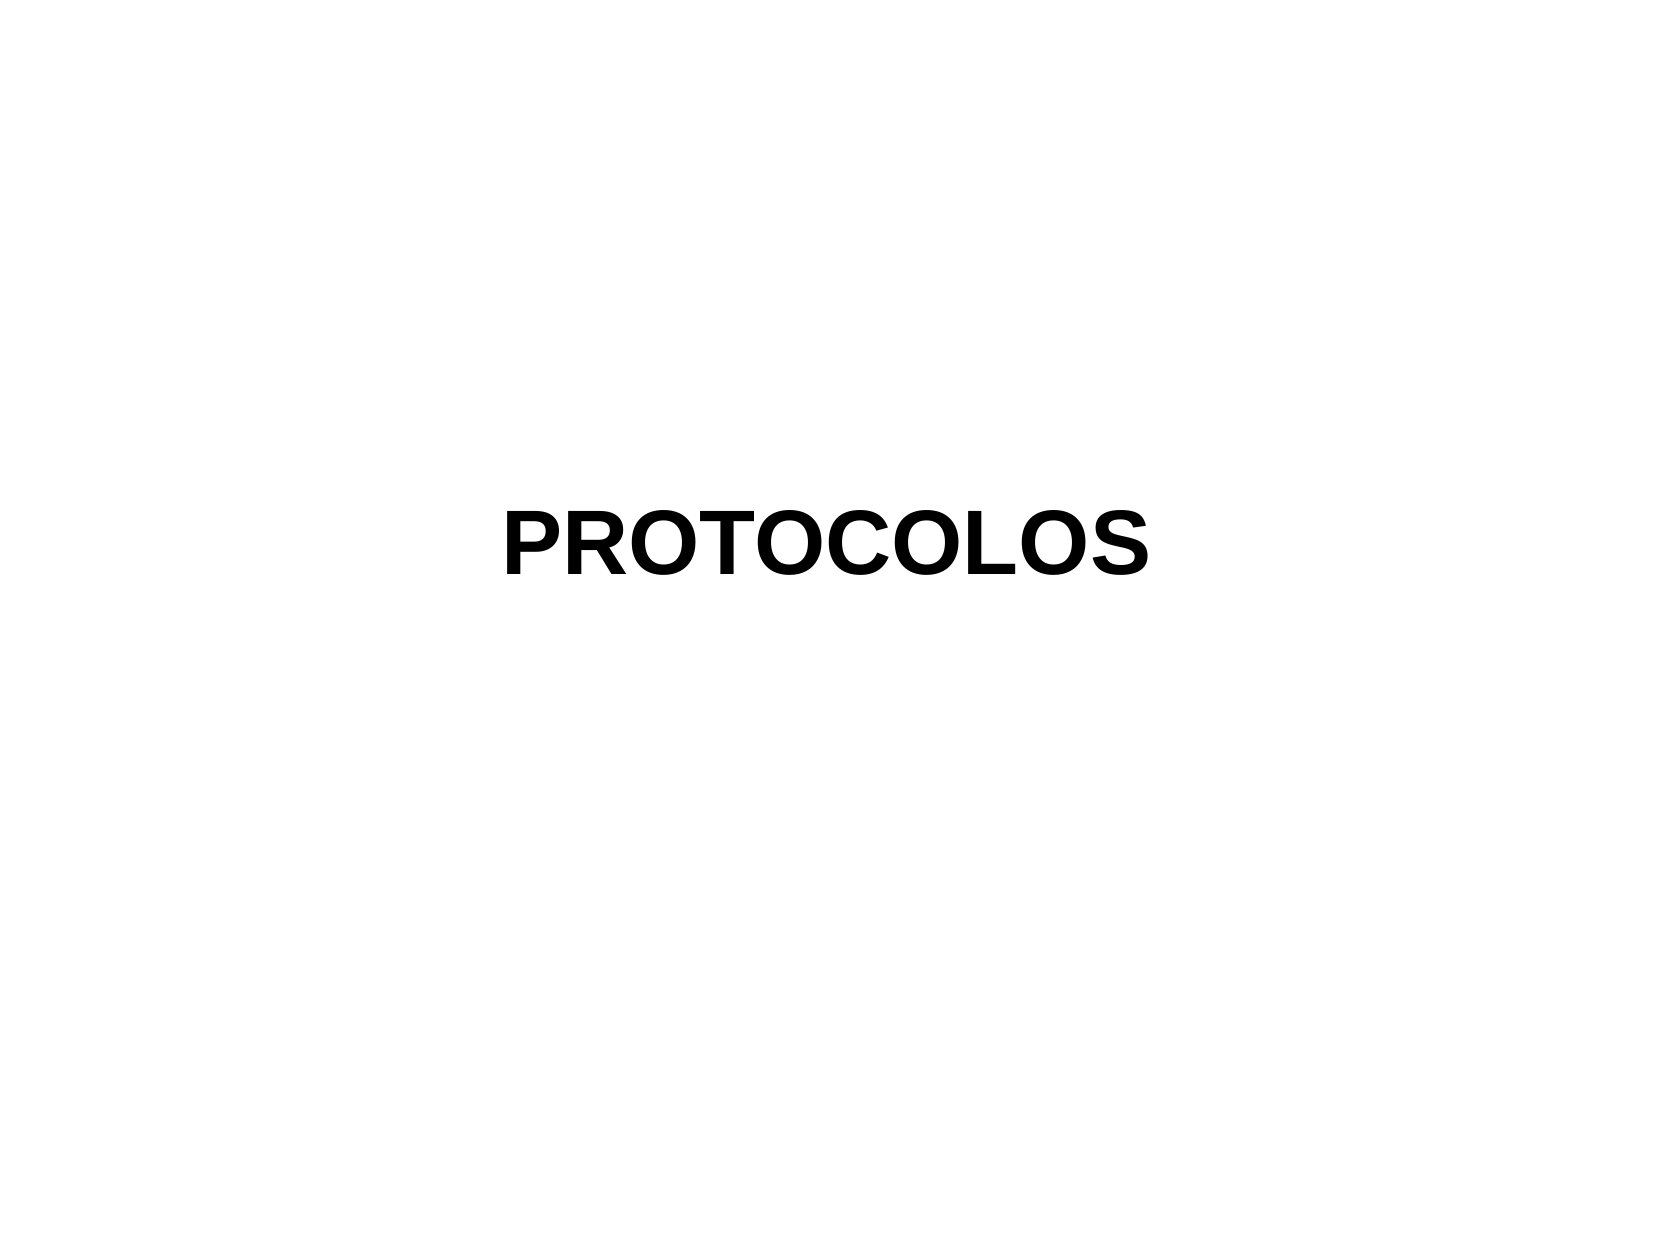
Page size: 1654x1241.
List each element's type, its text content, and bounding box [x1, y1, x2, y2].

title PROTOCOLOS [82, 439, 1571, 647]
